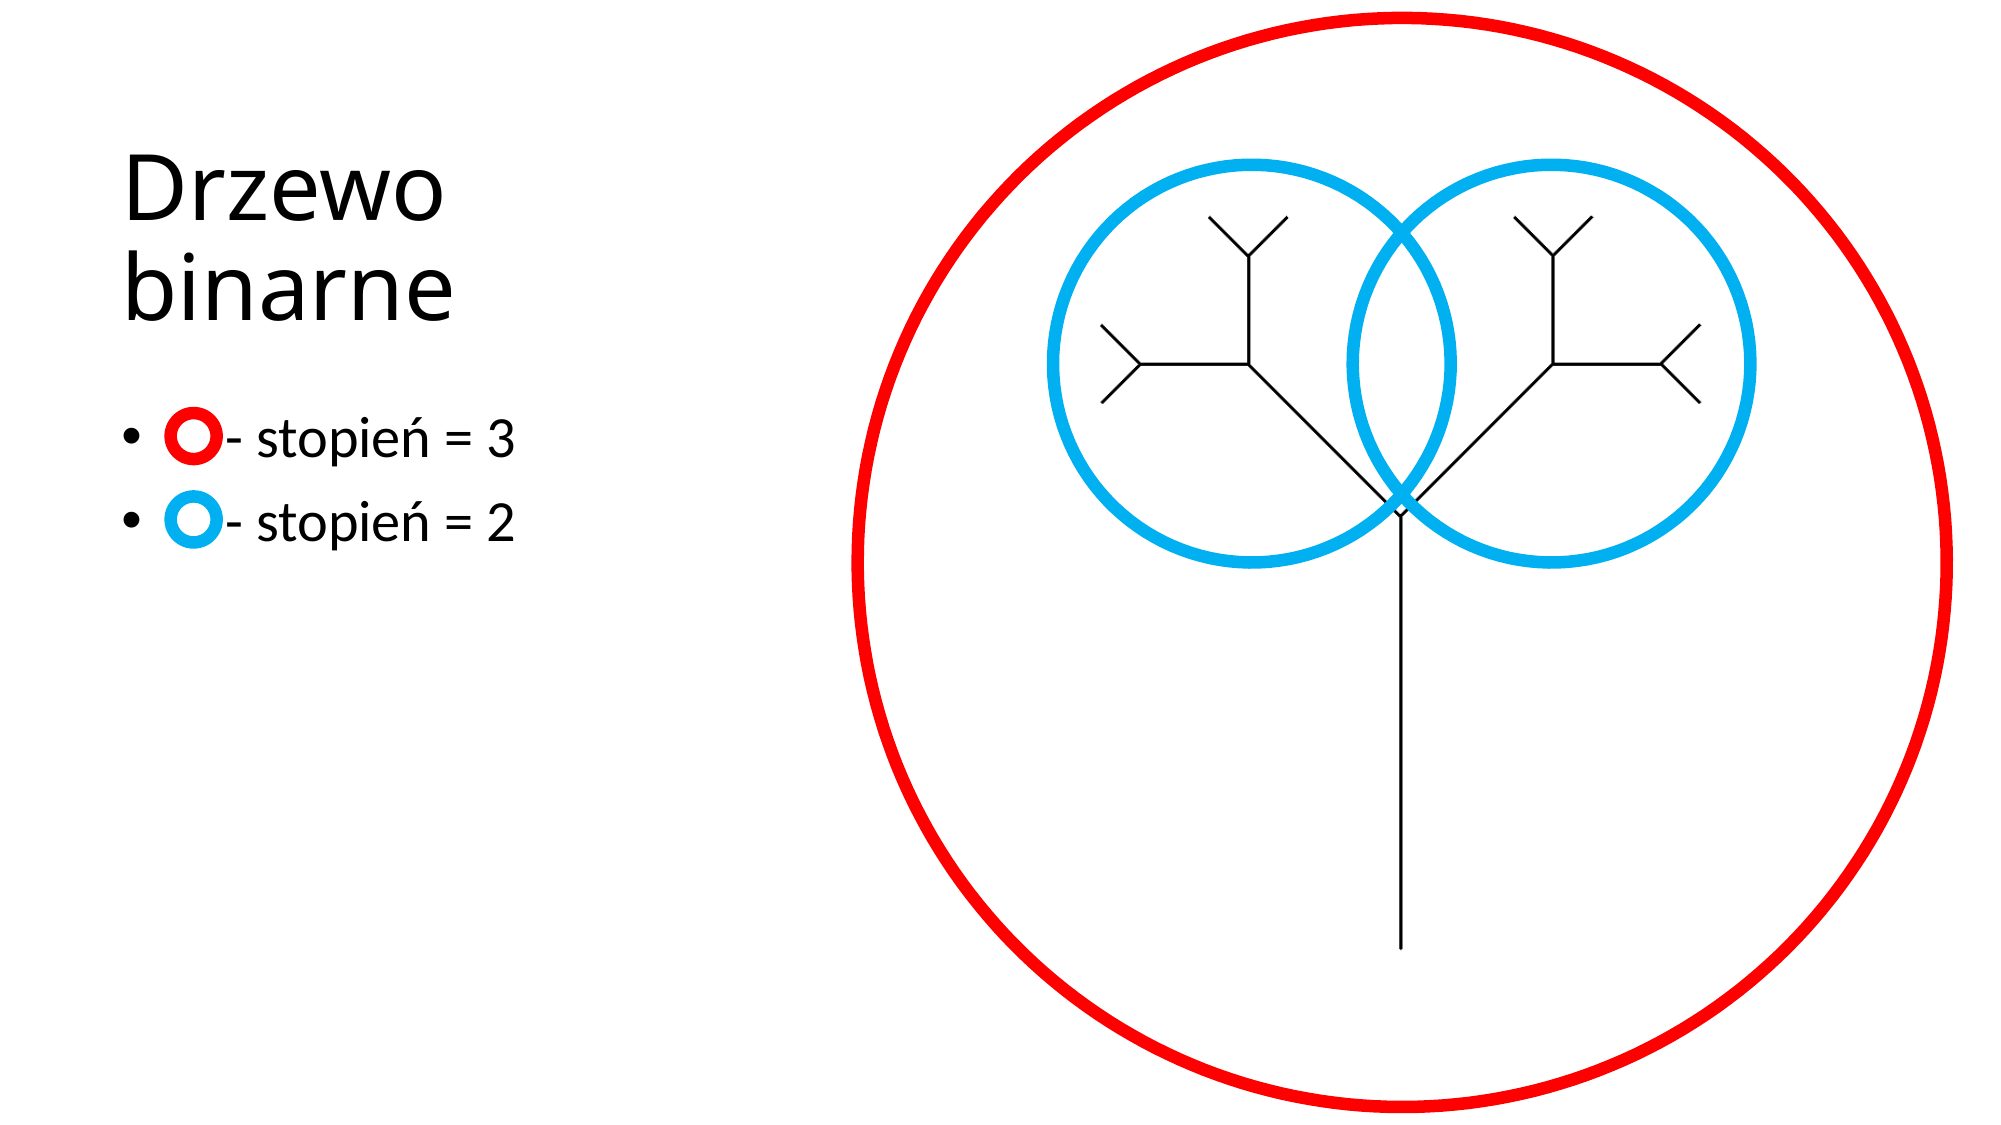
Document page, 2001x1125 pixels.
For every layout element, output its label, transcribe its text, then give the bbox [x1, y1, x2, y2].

picture [1305, 164, 1499, 222]
picture [1053, 417, 1751, 961]
picture [1412, 172, 1743, 555]
picture [1360, 245, 1444, 483]
picture [1053, 164, 1199, 308]
list - stopień = 3 - stopień = 2 [106, 399, 706, 1021]
title Drzewo binarne [106, 103, 740, 379]
picture [1060, 172, 1392, 555]
picture [1605, 164, 1751, 310]
